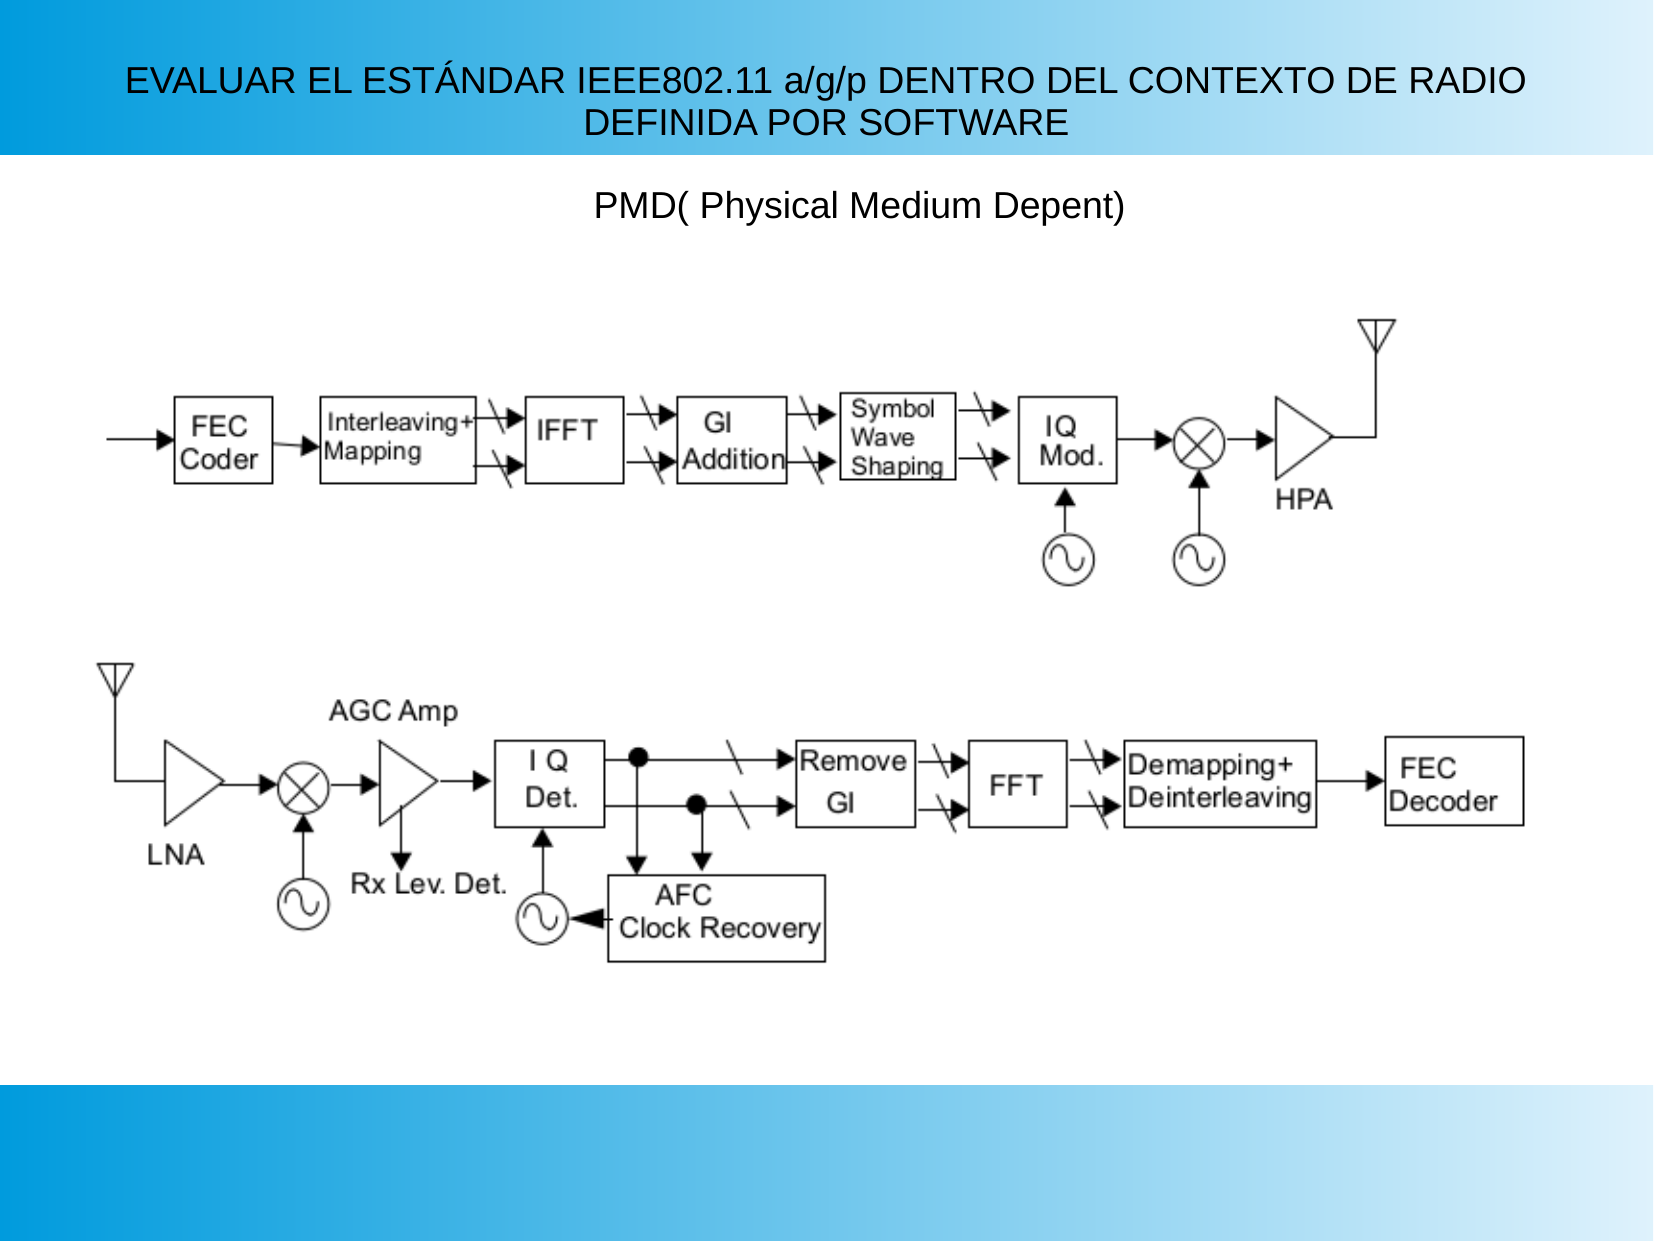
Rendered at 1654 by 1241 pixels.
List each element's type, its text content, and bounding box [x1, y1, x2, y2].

text_box PMD( Physical Medium Depent) [578, 177, 1146, 234]
picture [82, 310, 1571, 990]
title EVALUAR EL ESTÁNDAR IEEE802.11 a/g/p DENTRO DEL CONTEXTO DE RADIO DEFINIDA POR SOFTWARE [82, 49, 1571, 154]
